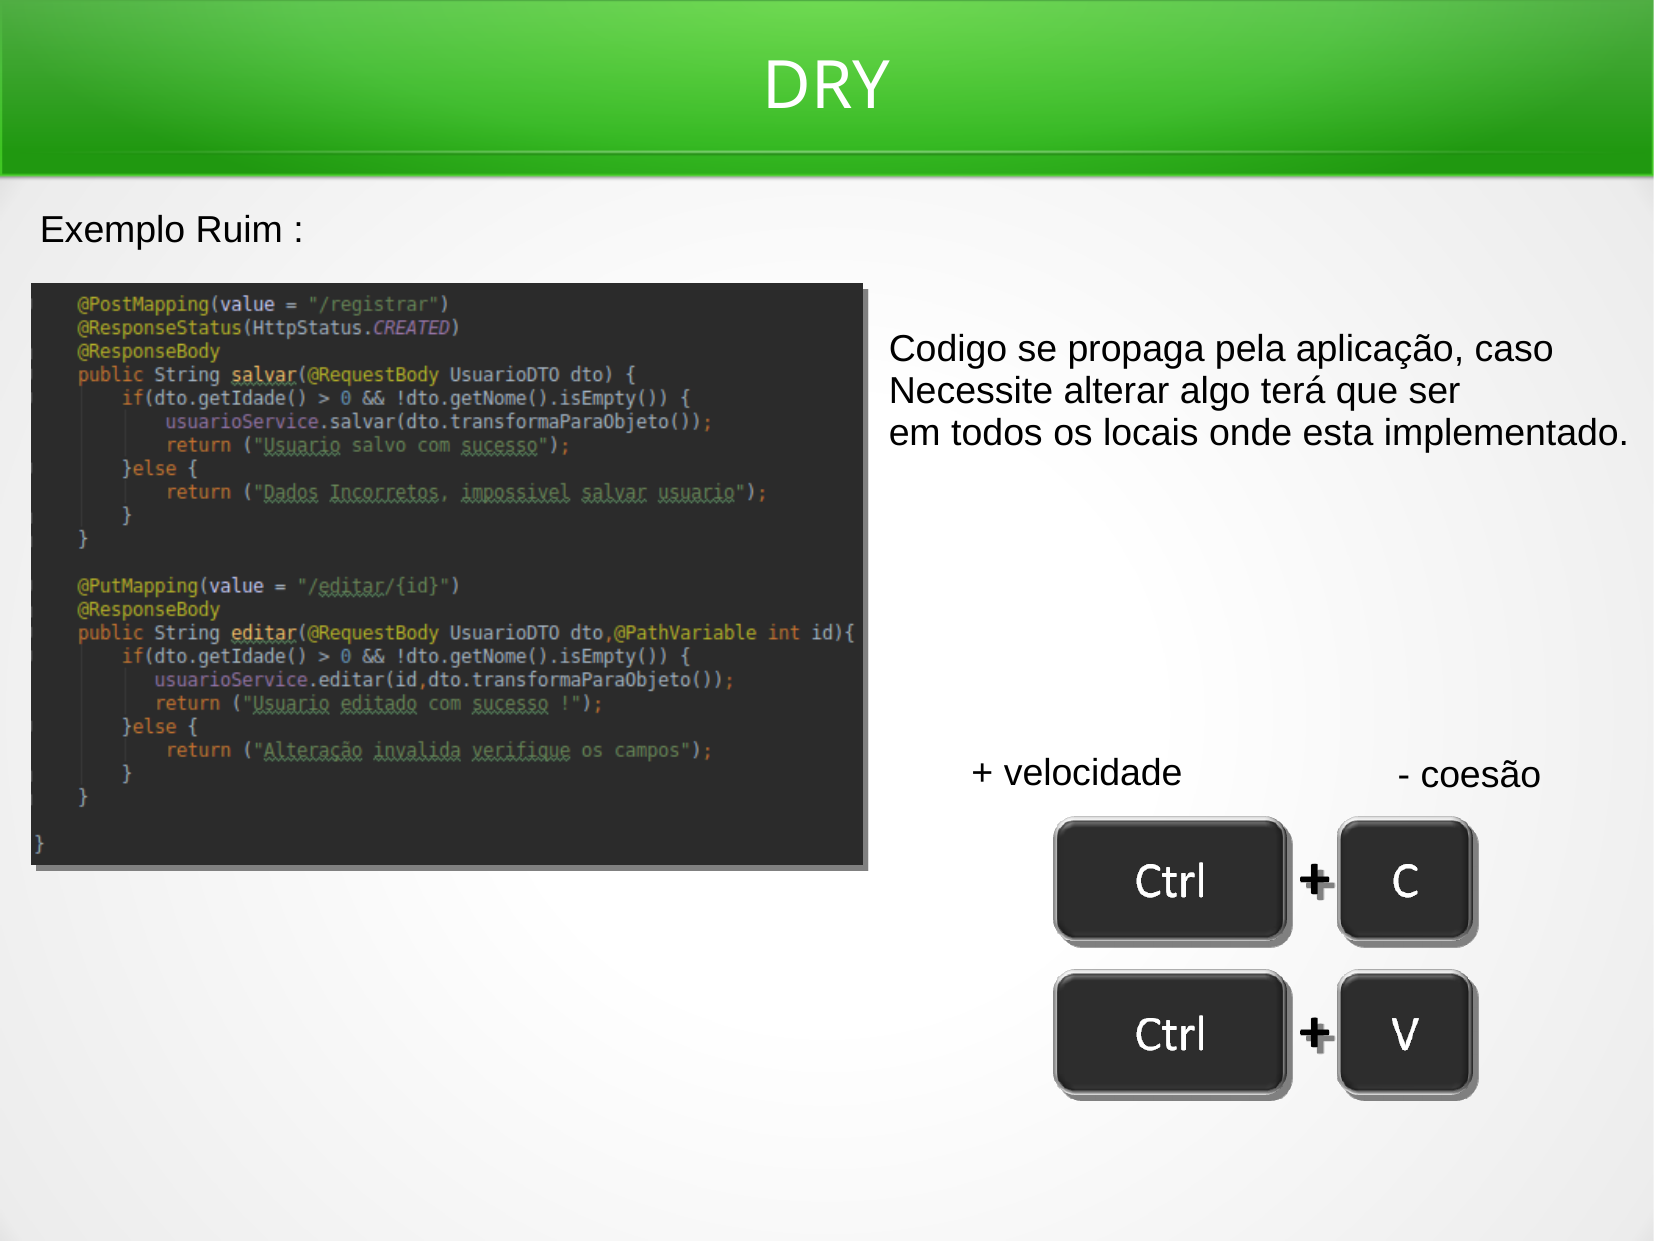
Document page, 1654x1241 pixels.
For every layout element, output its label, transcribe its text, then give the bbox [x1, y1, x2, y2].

text_box Codigo se propaga pela aplicação, caso Necessite alterar algo terá que ser em todos os locais onde esta implementado. [874, 319, 1645, 461]
title DRY [82, 11, 1571, 154]
picture [0, 0, 1654, 1241]
text_box + velocidade [956, 744, 1198, 801]
text_box Exemplo Ruim : [24, 200, 319, 258]
text_box - coesão [1383, 746, 1557, 804]
